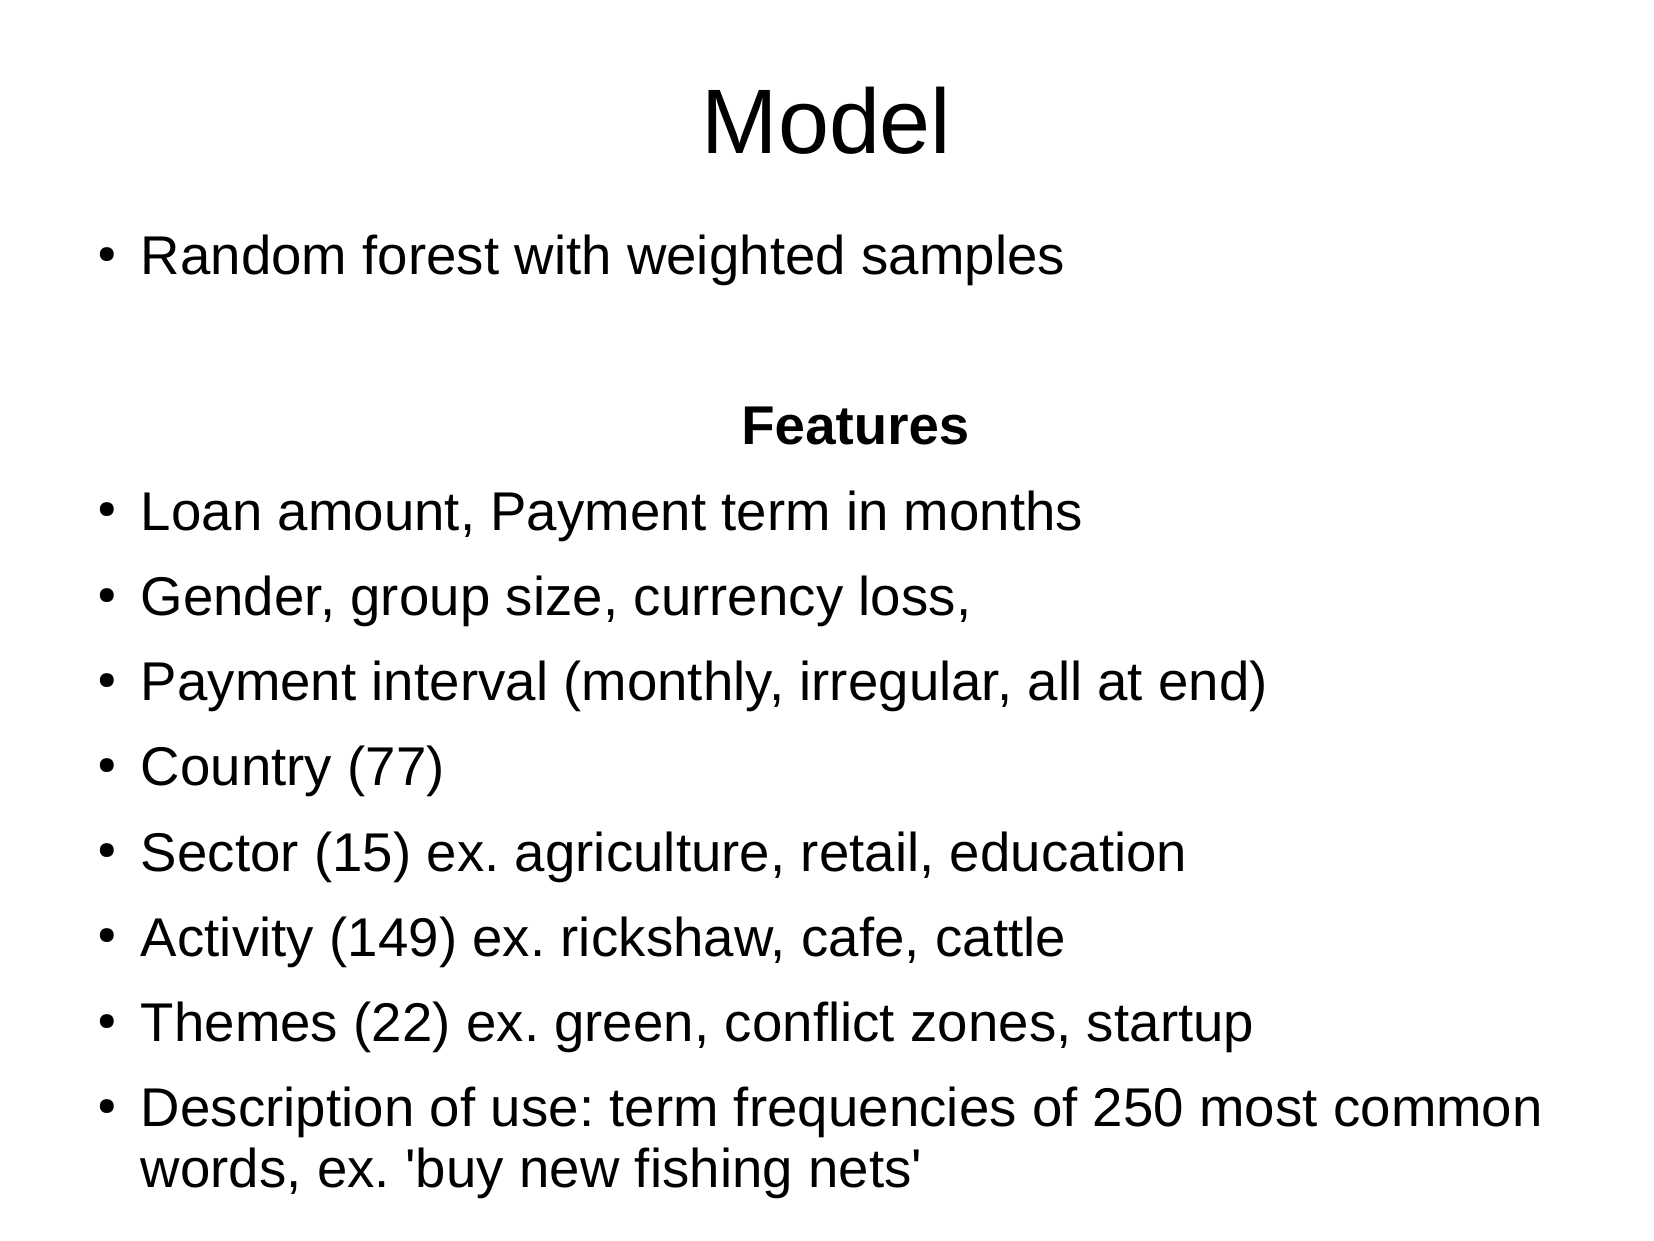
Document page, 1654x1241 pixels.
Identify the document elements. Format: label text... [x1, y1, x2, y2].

list Random forest with weighted samples Features Loan amount, Payment term in months Gender, group size, currency loss, Payment interval (monthly, irregular, all at end) Country (77) Sector (15) ex. agriculture, retail, education Activity (149) ex. rickshaw, cafe, cattle Themes (22) ex. green, conflict zones, startup Description of use: term frequencies of 250 most common words, ex. 'buy new fishing nets' [82, 225, 1571, 1201]
title Model [82, 17, 1571, 225]
